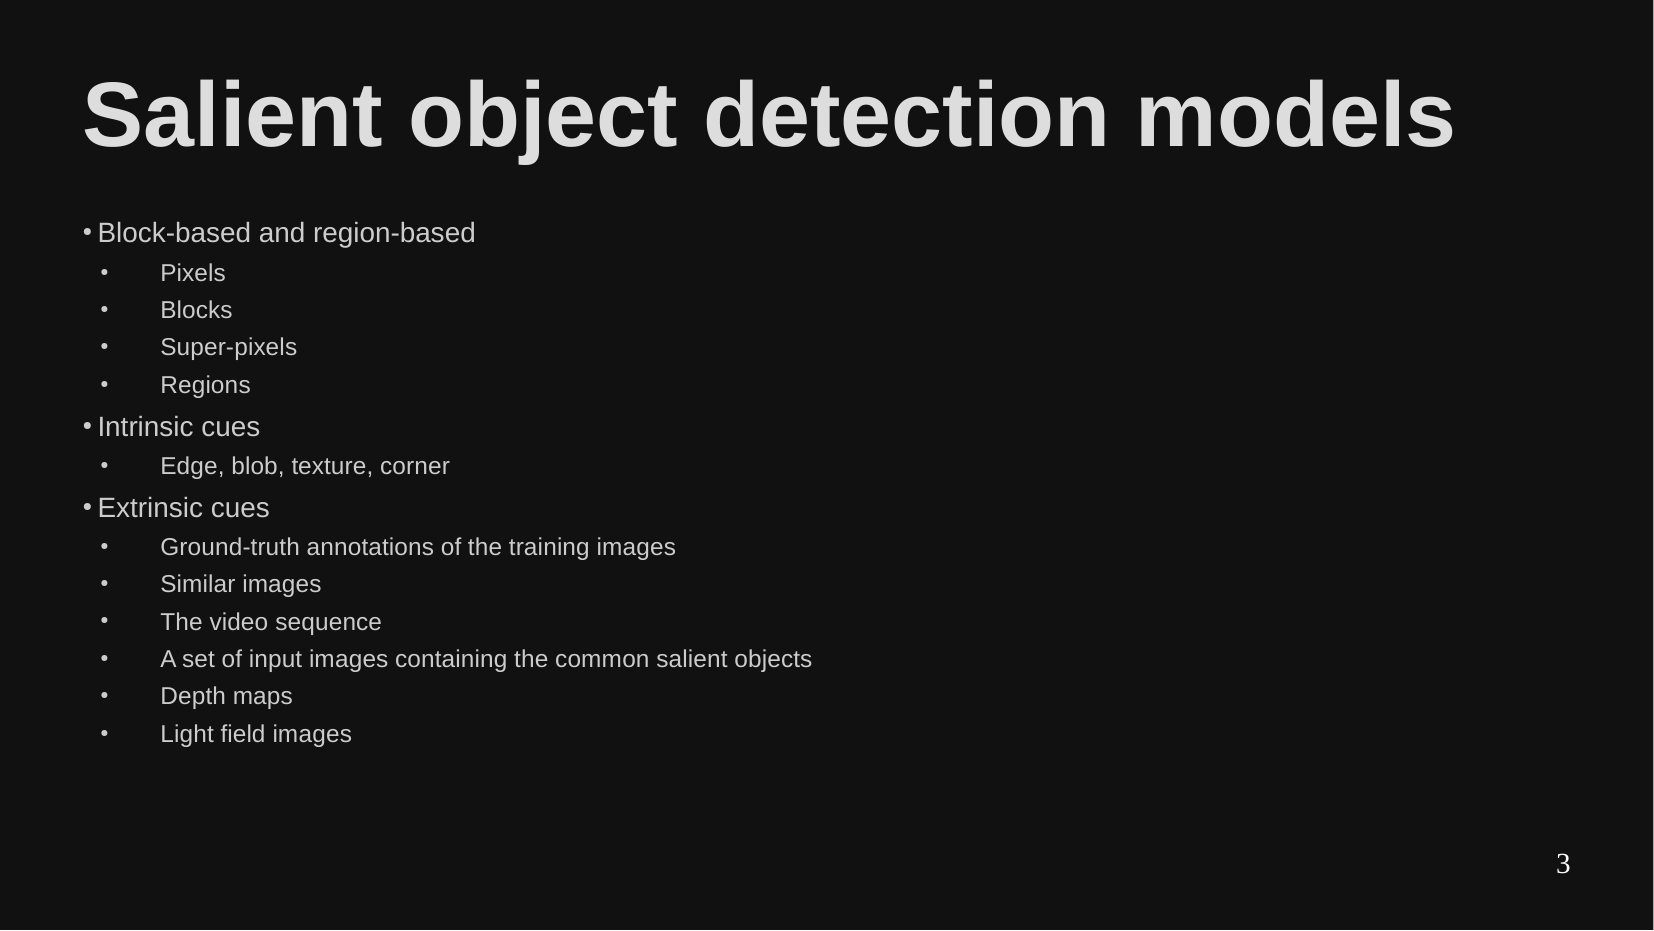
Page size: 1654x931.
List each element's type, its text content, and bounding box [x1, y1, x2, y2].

list Block-based and region-based Pixels Blocks Super-pixels Regions Intrinsic cues Edge, blob, texture, corner Extrinsic cues Ground-truth annotations of the training images Similar images The video sequence A set of input images containing the common salient objects Depth maps Light field images [82, 217, 1571, 757]
title Salient object detection models [82, 37, 1571, 193]
